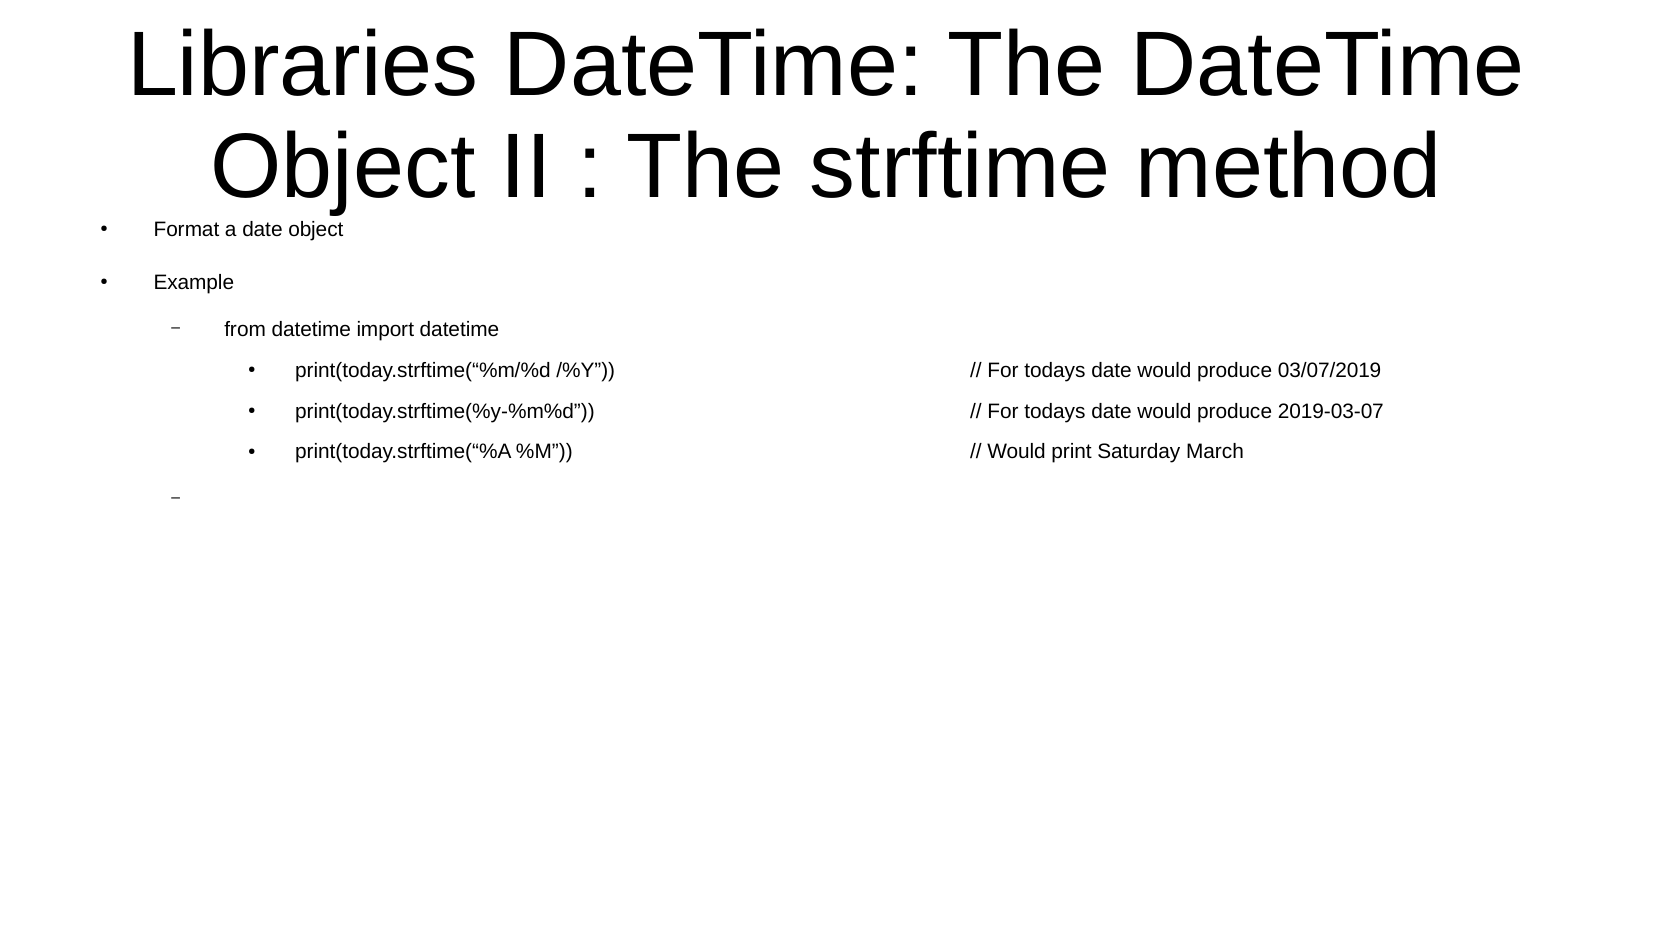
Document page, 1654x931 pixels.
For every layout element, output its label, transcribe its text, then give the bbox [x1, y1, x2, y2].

title Libraries DateTime: The DateTime Object II : The strftime method [82, 12, 1571, 217]
list Format a date object Example from datetime import datetime print(today.strftime(“%m/%d /%Y”)) // For todays date would produce 03/07/2019 print(today.strftime(%y-%m%d”)) // For todays date would produce 2019-03-07 print(today.strftime(“%A %M”)) // Would print Saturday March [82, 217, 1636, 916]
